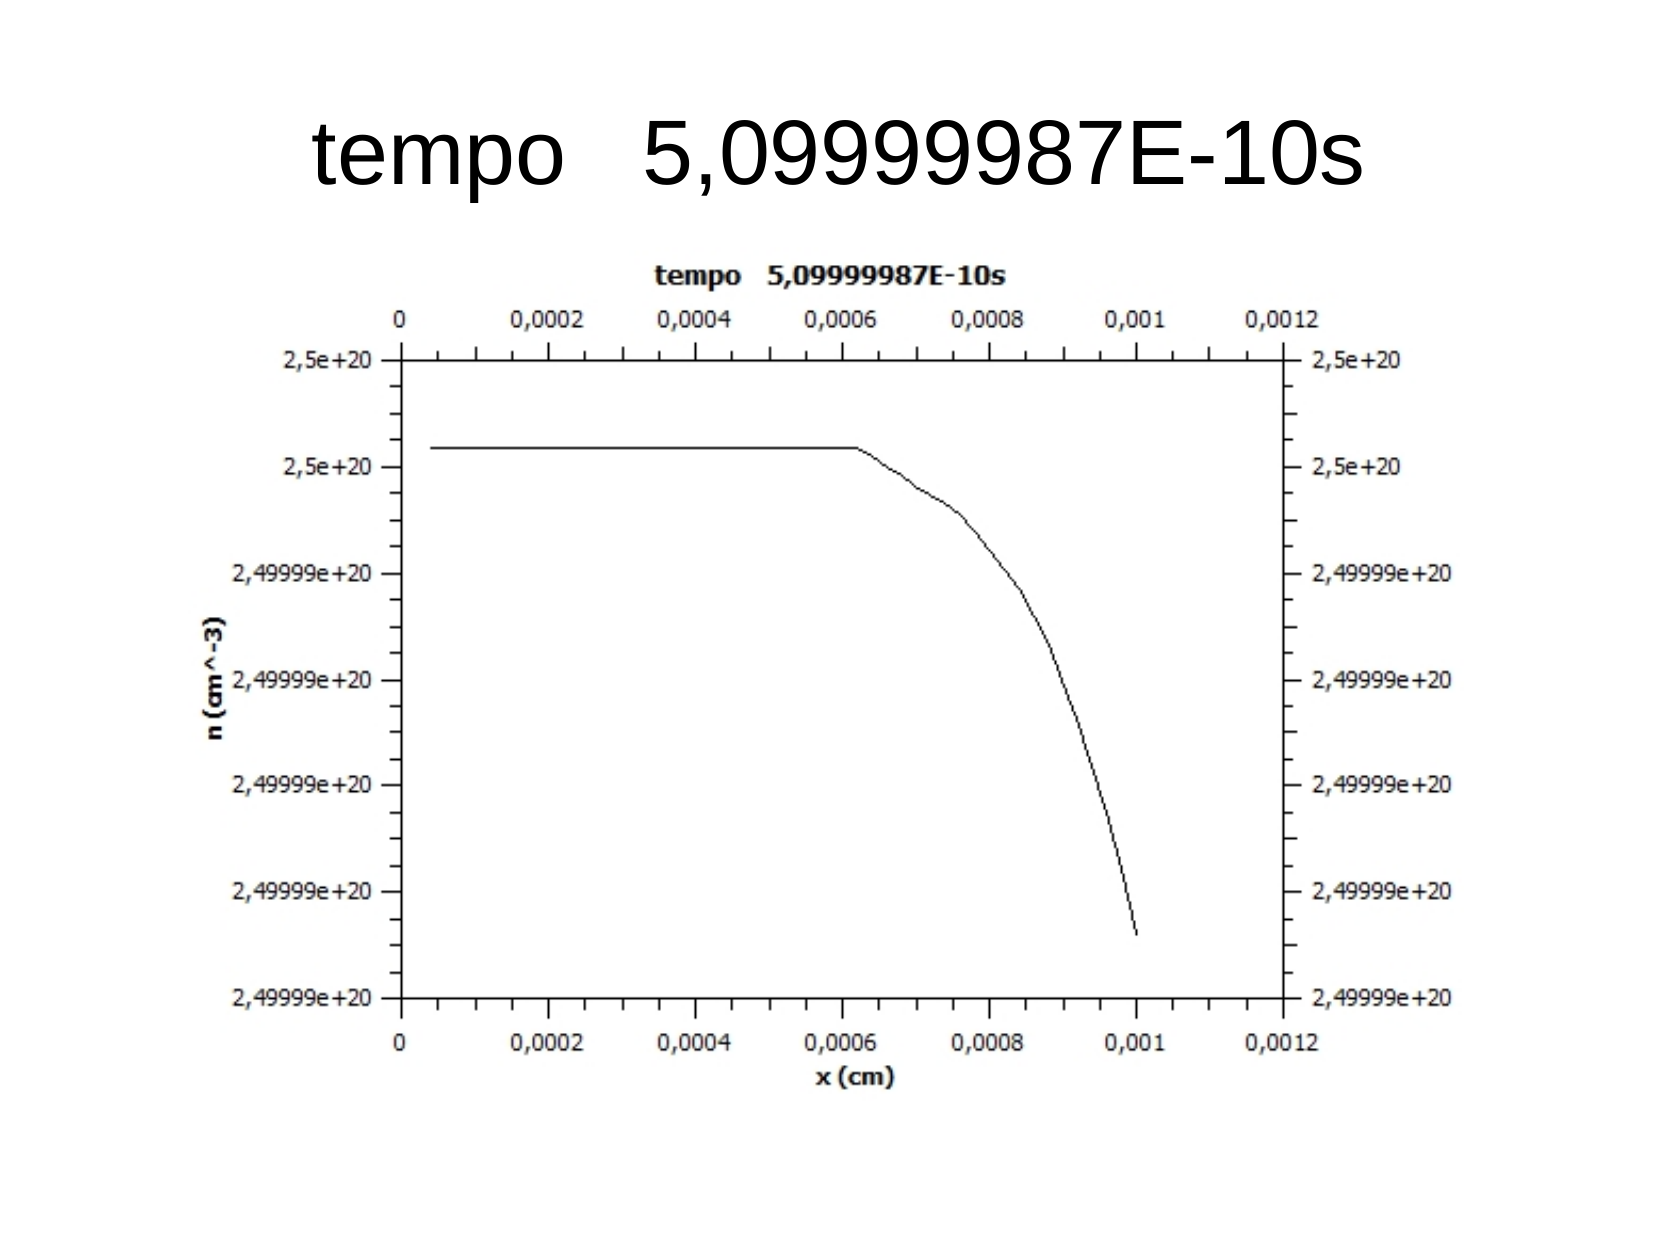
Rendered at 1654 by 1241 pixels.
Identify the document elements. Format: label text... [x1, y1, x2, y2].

picture [188, 247, 1464, 1111]
title tempo 5,09999987E-10s [82, 49, 1571, 257]
